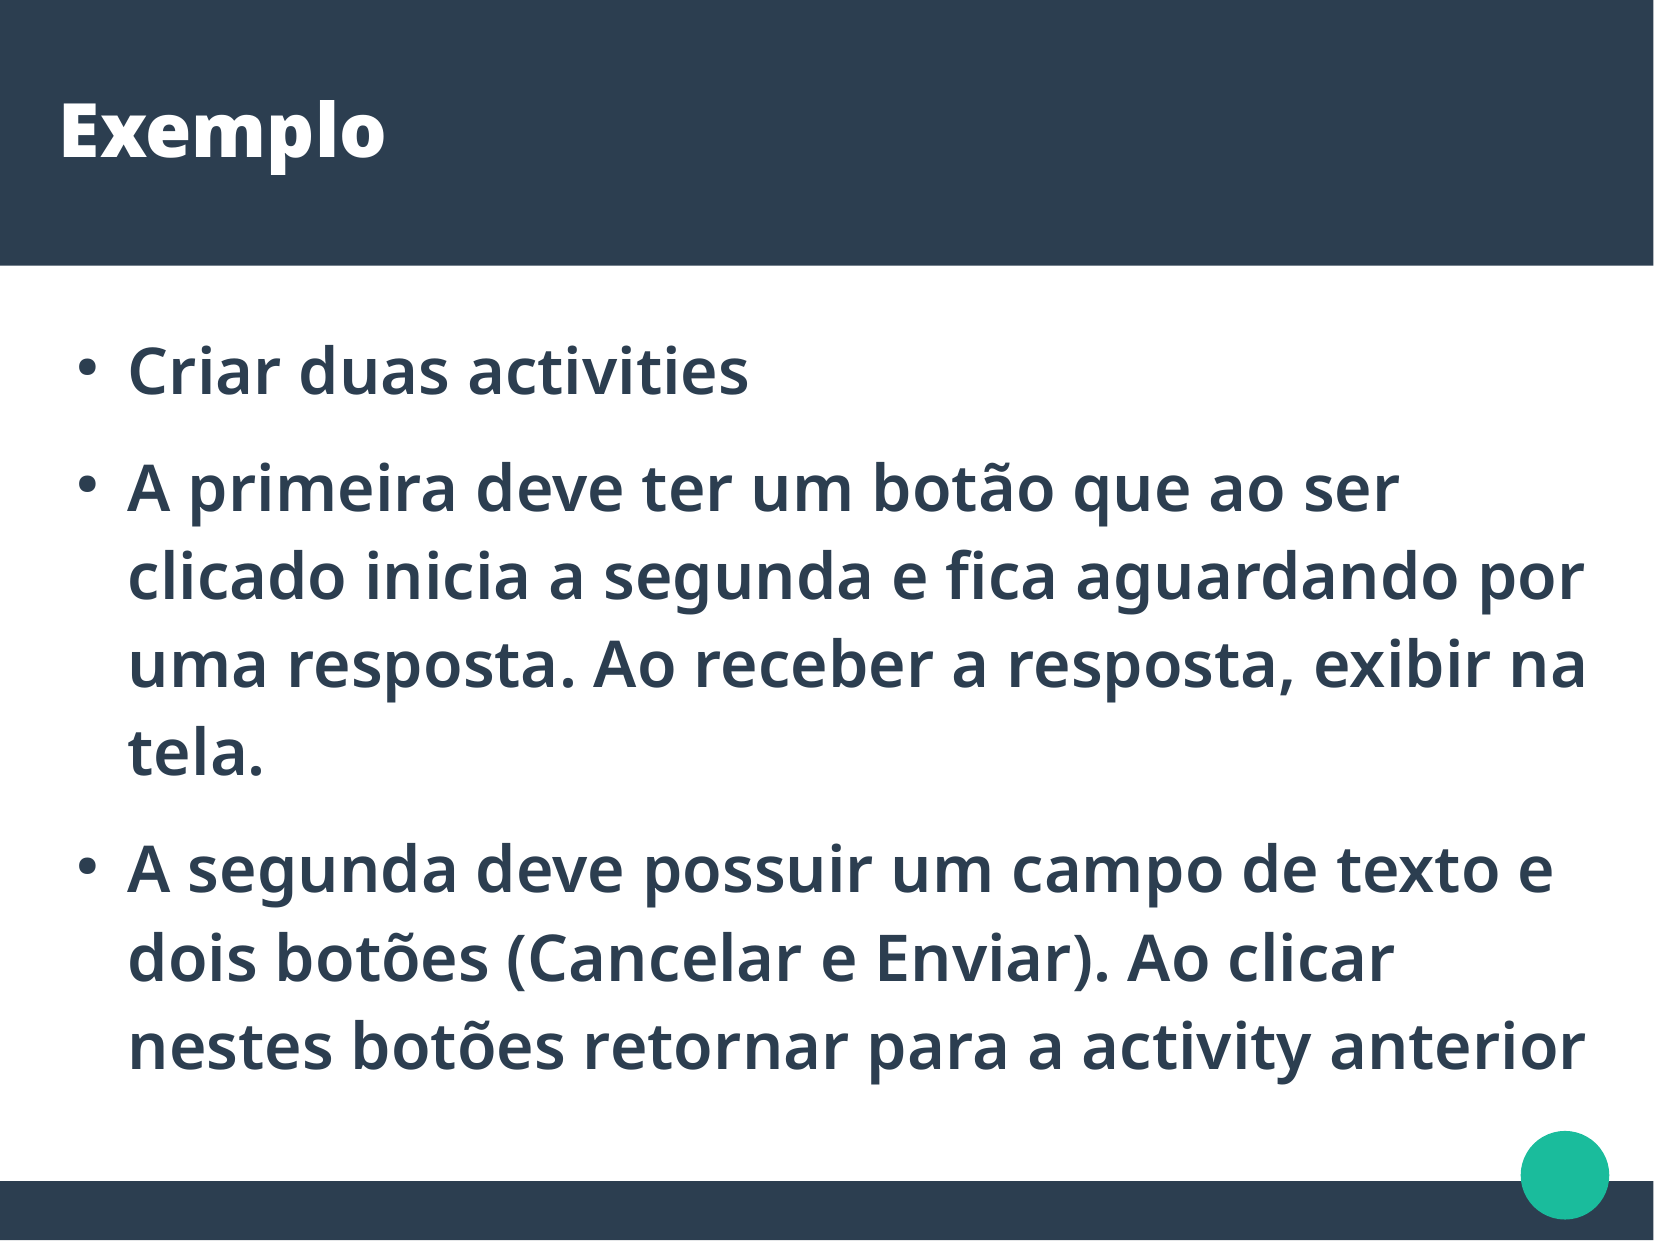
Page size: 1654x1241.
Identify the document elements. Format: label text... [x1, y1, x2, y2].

list Criar duas activities A primeira deve ter um botão que ao ser clicado inicia a segunda e fica aguardando por uma resposta. Ao receber a resposta, exibir na tela. A segunda deve possuir um campo de texto e dois botões (Cancelar e Enviar). Ao clicar nestes botões retornar para a activity anterior [59, 324, 1595, 1152]
title Exemplo [59, 49, 1595, 207]
